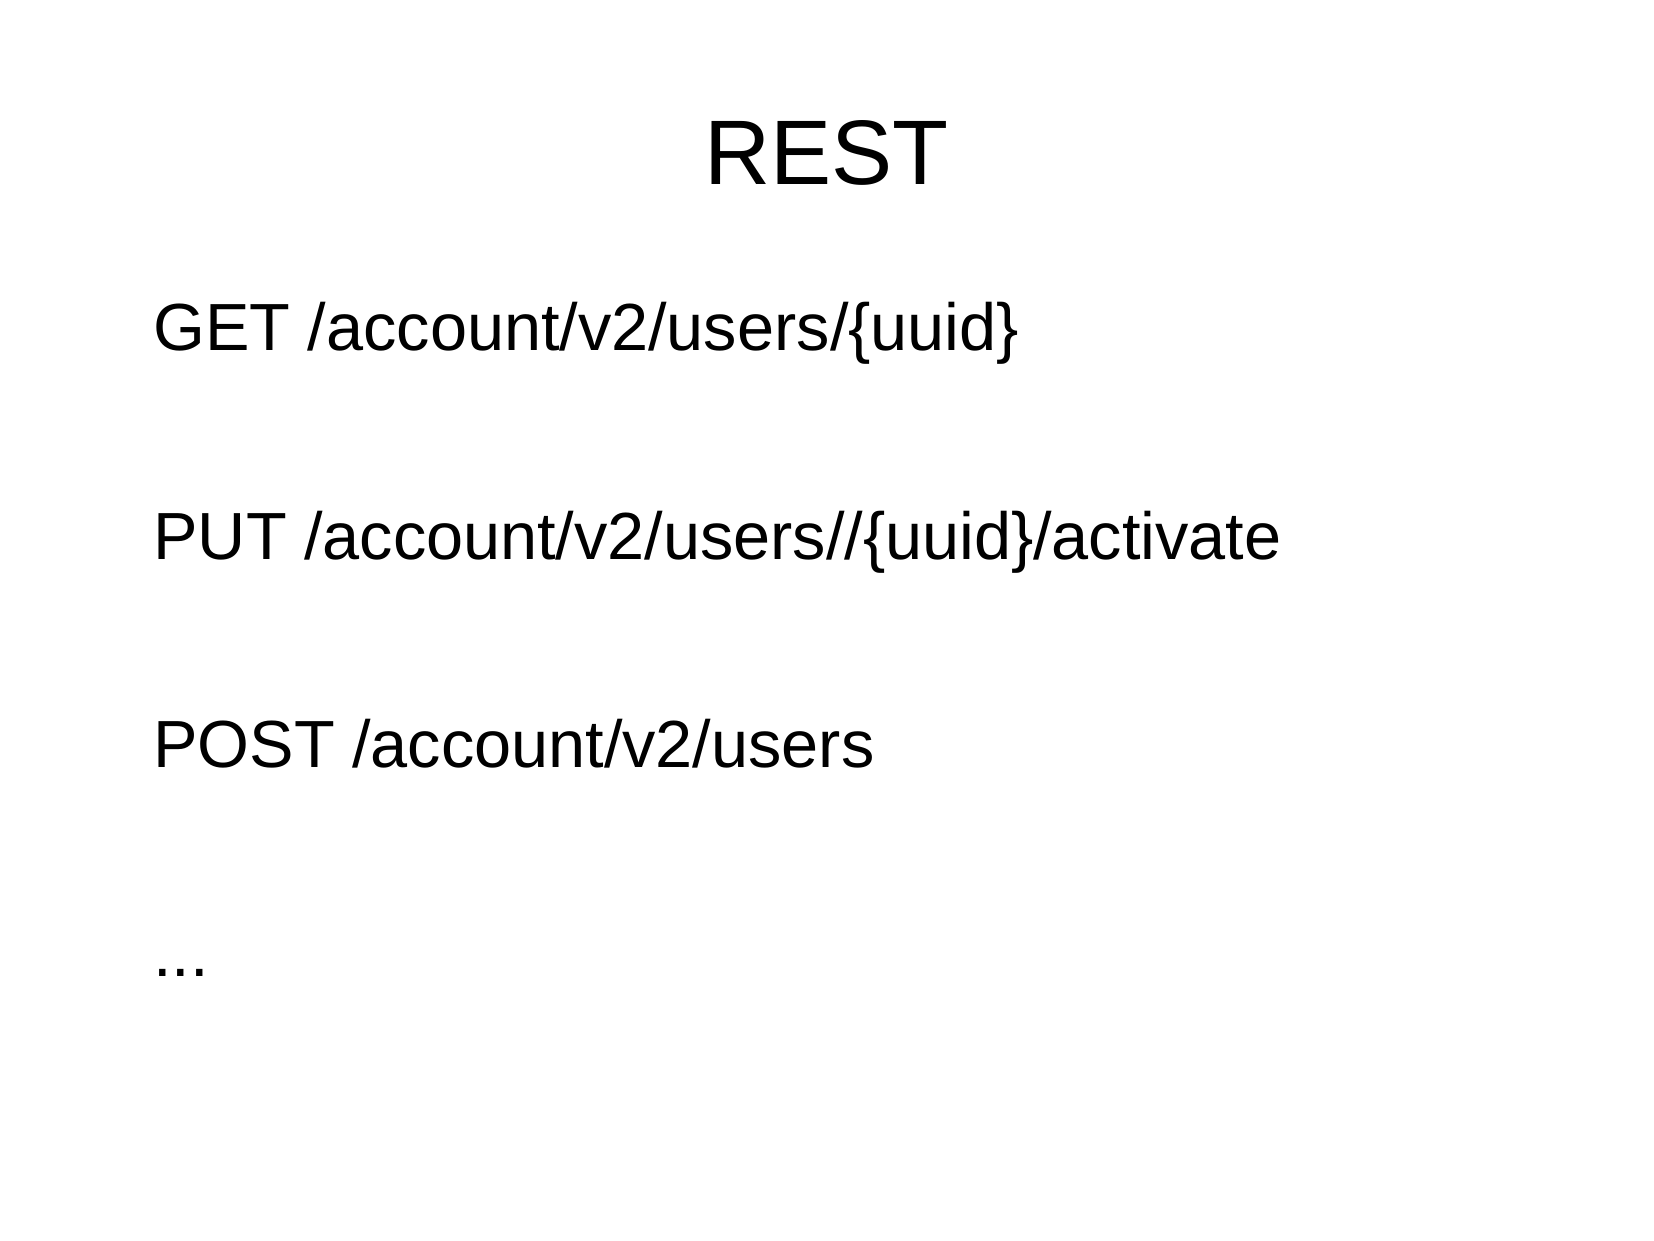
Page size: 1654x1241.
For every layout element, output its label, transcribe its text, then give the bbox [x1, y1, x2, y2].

title REST [82, 49, 1571, 257]
list GET /account/v2/users/{uuid} PUT /account/v2/users//{uuid}/activate POST /account/v2/users ... [82, 290, 1571, 1010]
